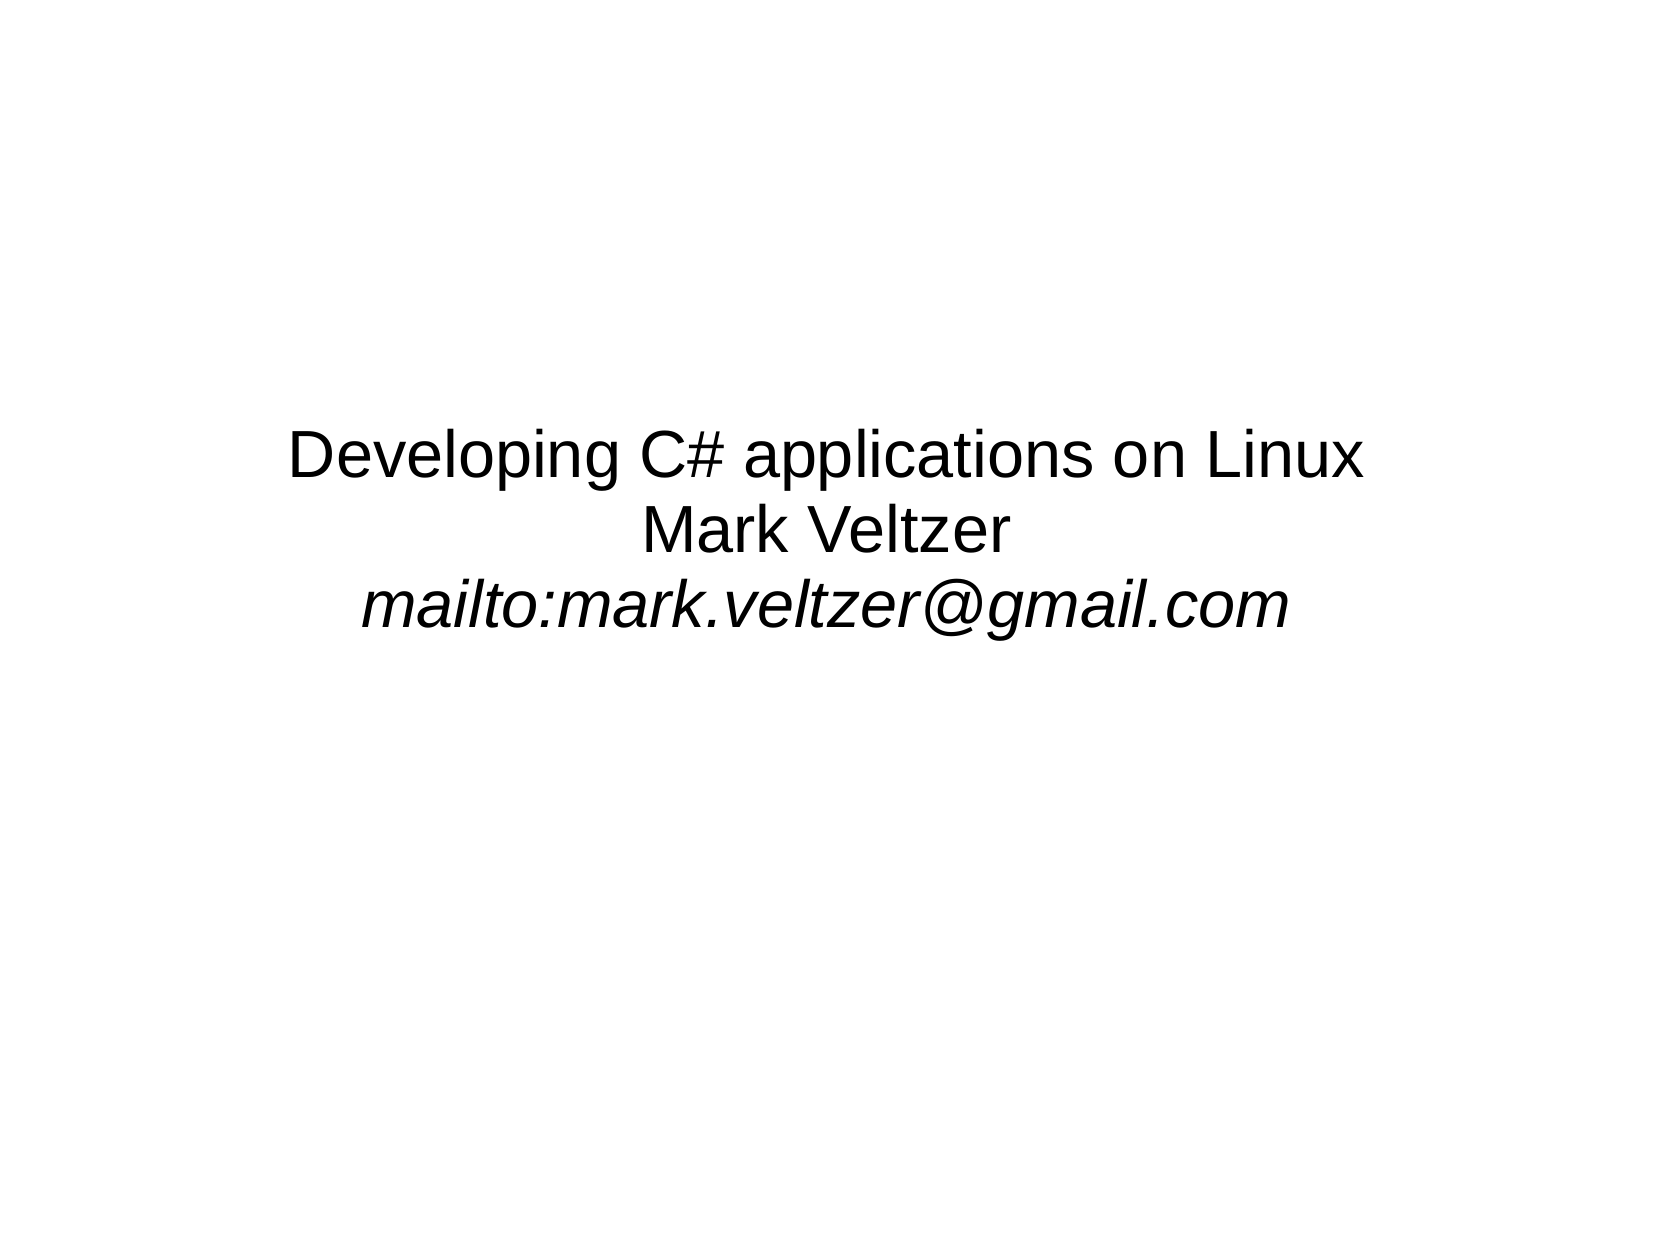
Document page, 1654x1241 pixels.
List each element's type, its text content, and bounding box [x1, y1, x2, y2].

subtitle Developing C# applications on Linux Mark Veltzer mailto:mark.veltzer@gmail.com [82, 49, 1571, 1010]
